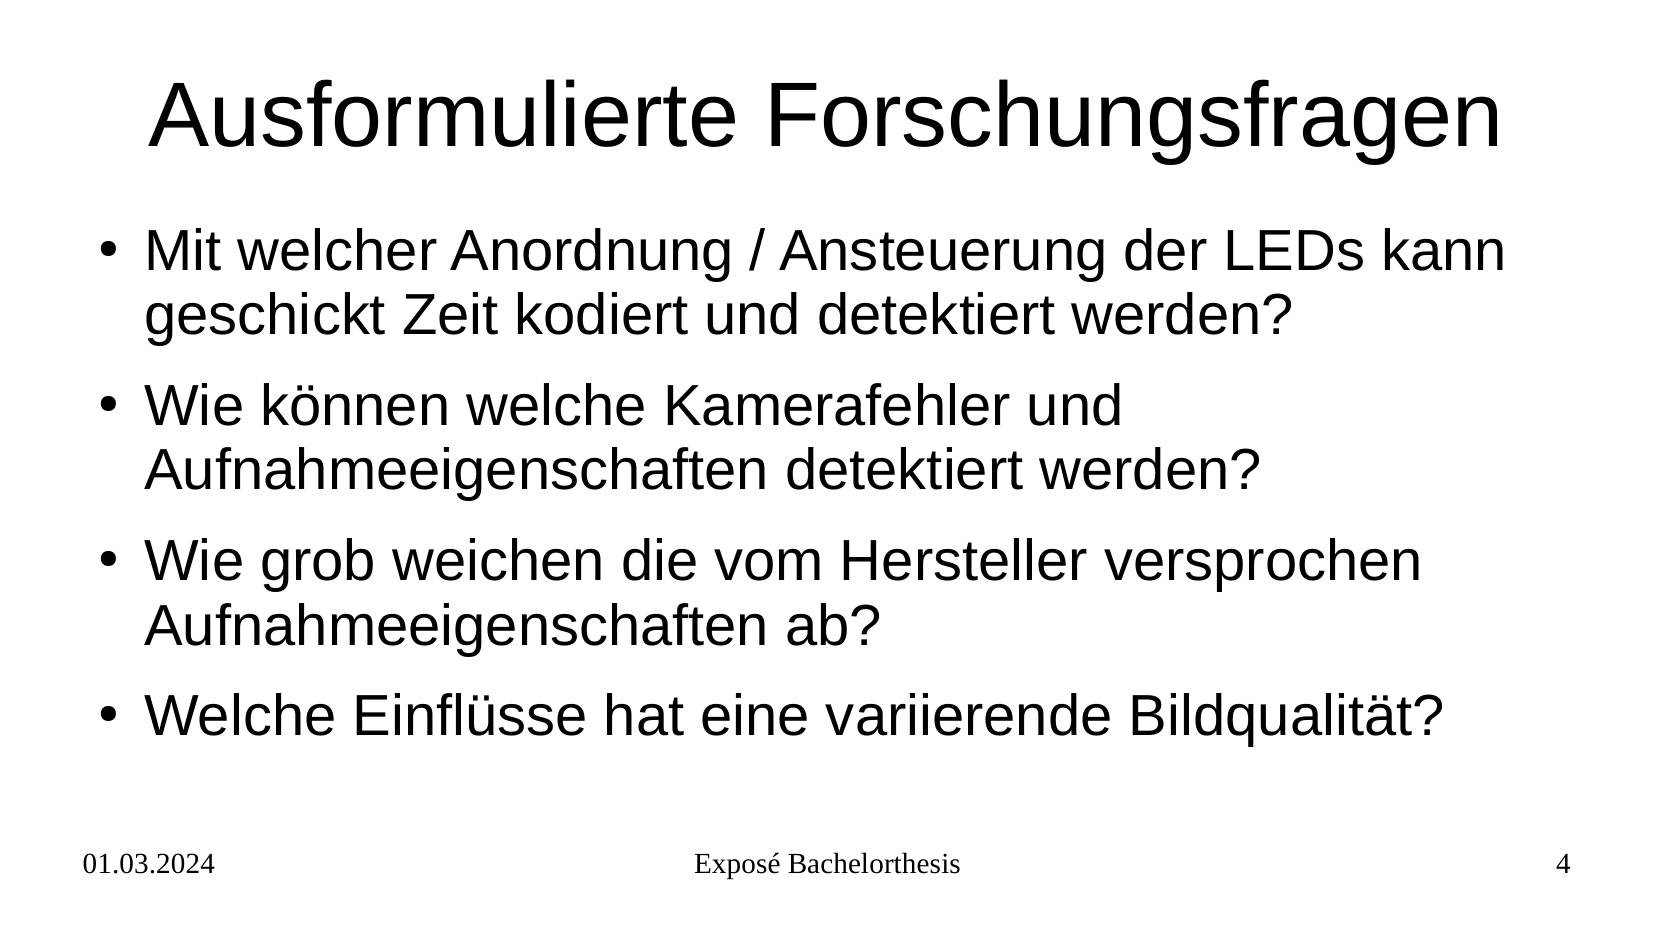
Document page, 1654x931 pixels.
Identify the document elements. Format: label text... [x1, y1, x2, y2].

title Ausformulierte Forschungsfragen [82, 37, 1571, 193]
list Mit welcher Anordnung / Ansteuerung der LEDs kann geschickt Zeit kodiert und detektiert werden? Wie können welche Kamerafehler und Aufnahmeeigenschaften detektiert werden? Wie grob weichen die vom Hersteller versprochen Aufnahmeeigenschaften ab? Welche Einflüsse hat eine variierende Bildqualität? [82, 217, 1571, 758]
